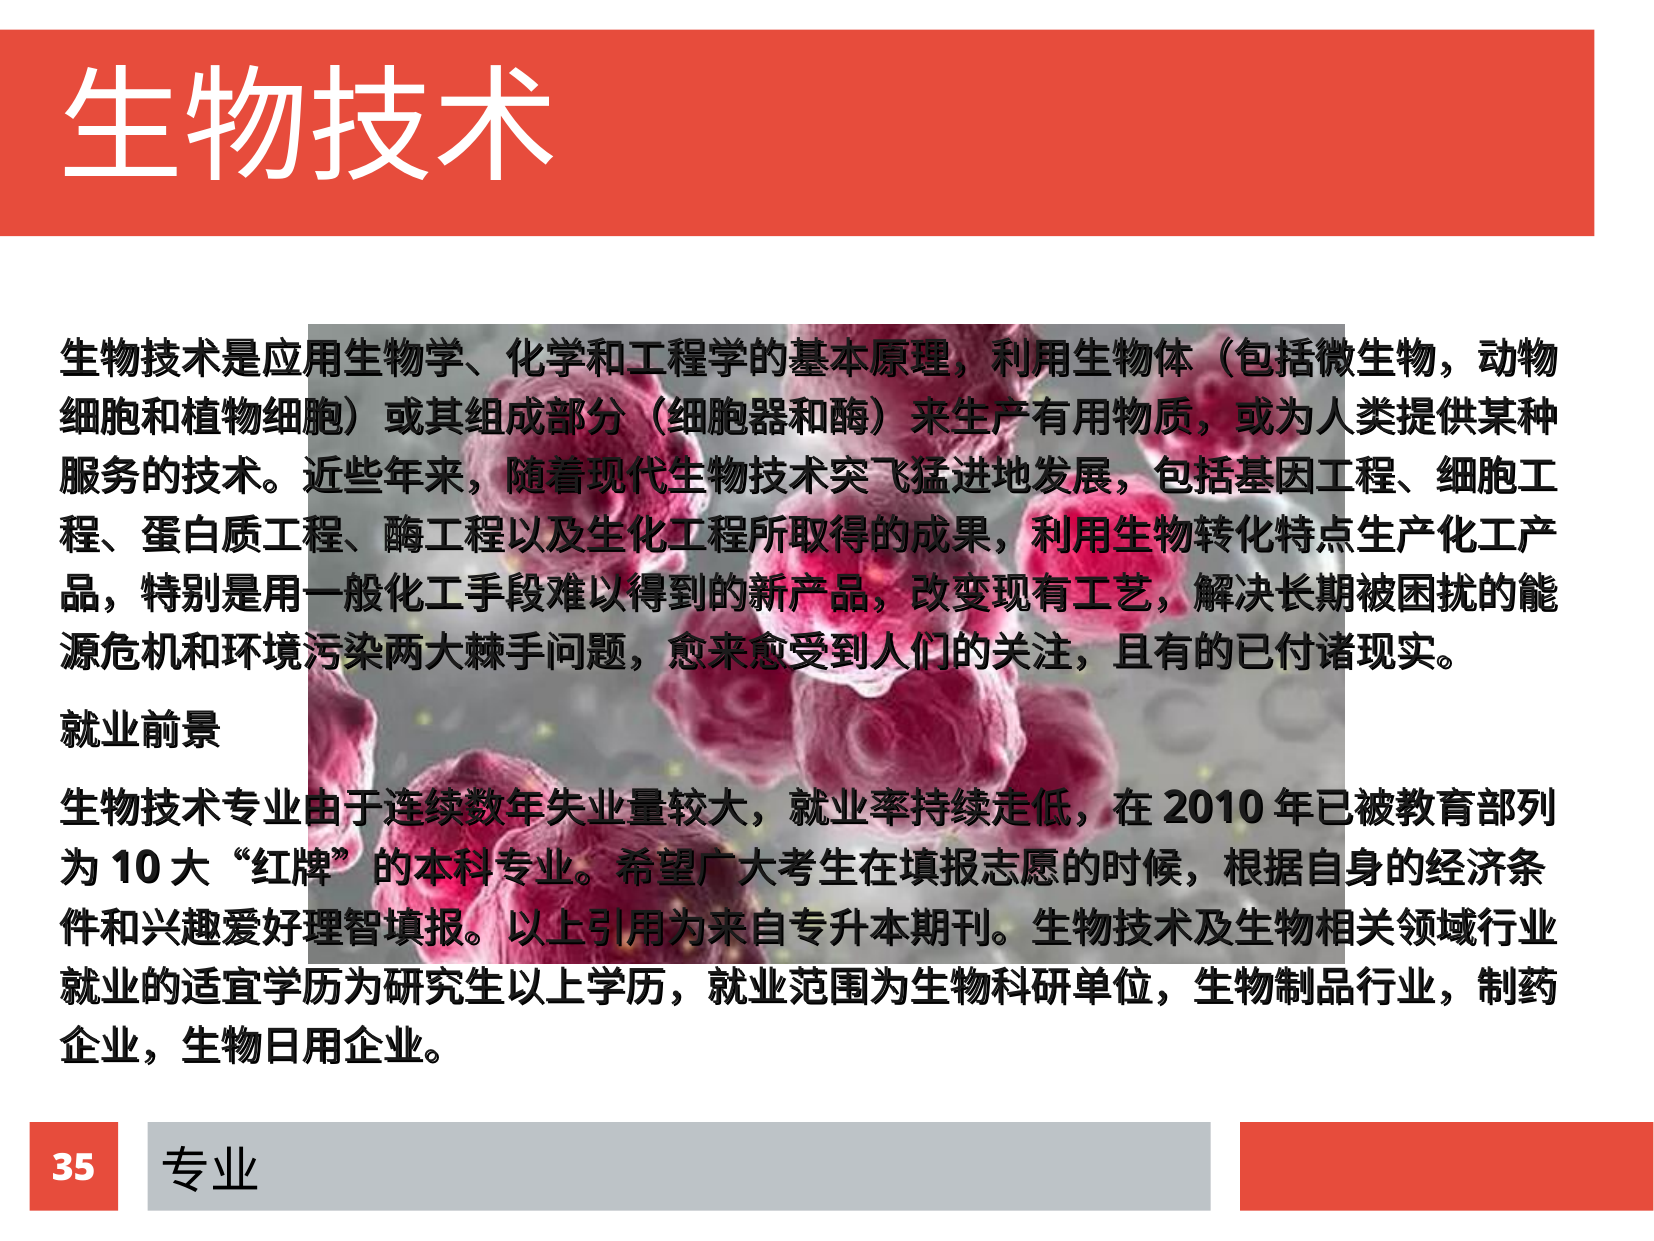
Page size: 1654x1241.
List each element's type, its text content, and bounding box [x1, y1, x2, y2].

title 生物技术 [59, 59, 1595, 207]
text_box 专业 [145, 1108, 497, 1224]
list 生物技术是应用生物学、化学和工程学的基本原理，利用生物体（包括微生物，动物细胞和植物细胞）或其组成部分（细胞器和酶）来生产有用物质，或为人类提供某种服务的技术。近些年来，随着现代生物技术突飞猛进地发展，包括基因工程、细胞工程、蛋白质工程、酶工程以及生化工程所取得的成果，利用生物转化特点生产化工产品，特别是用一般化工手段难以得到的新产品，改变现有工艺，解决长期被困扰的能源危机和环境污染两大棘手问题，愈来愈受到人们的关注，且有的已付诸现实。 就业前景 生物技术专业由于连续数年失业量较大，就业率持续走低，在2010年已被教育部列为10大“红牌”的本科专业。希望广大考生在填报志愿的时候，根据自身的经济条件和兴趣爱好理智填报。以上引用为来自专升本期刊。生物技术及生物相关领域行业就业的适宜学历为研究生以上学历，就业范围为生物科研单位，生物制品行业，制药企业，生物日用企业。 [59, 324, 1565, 1093]
